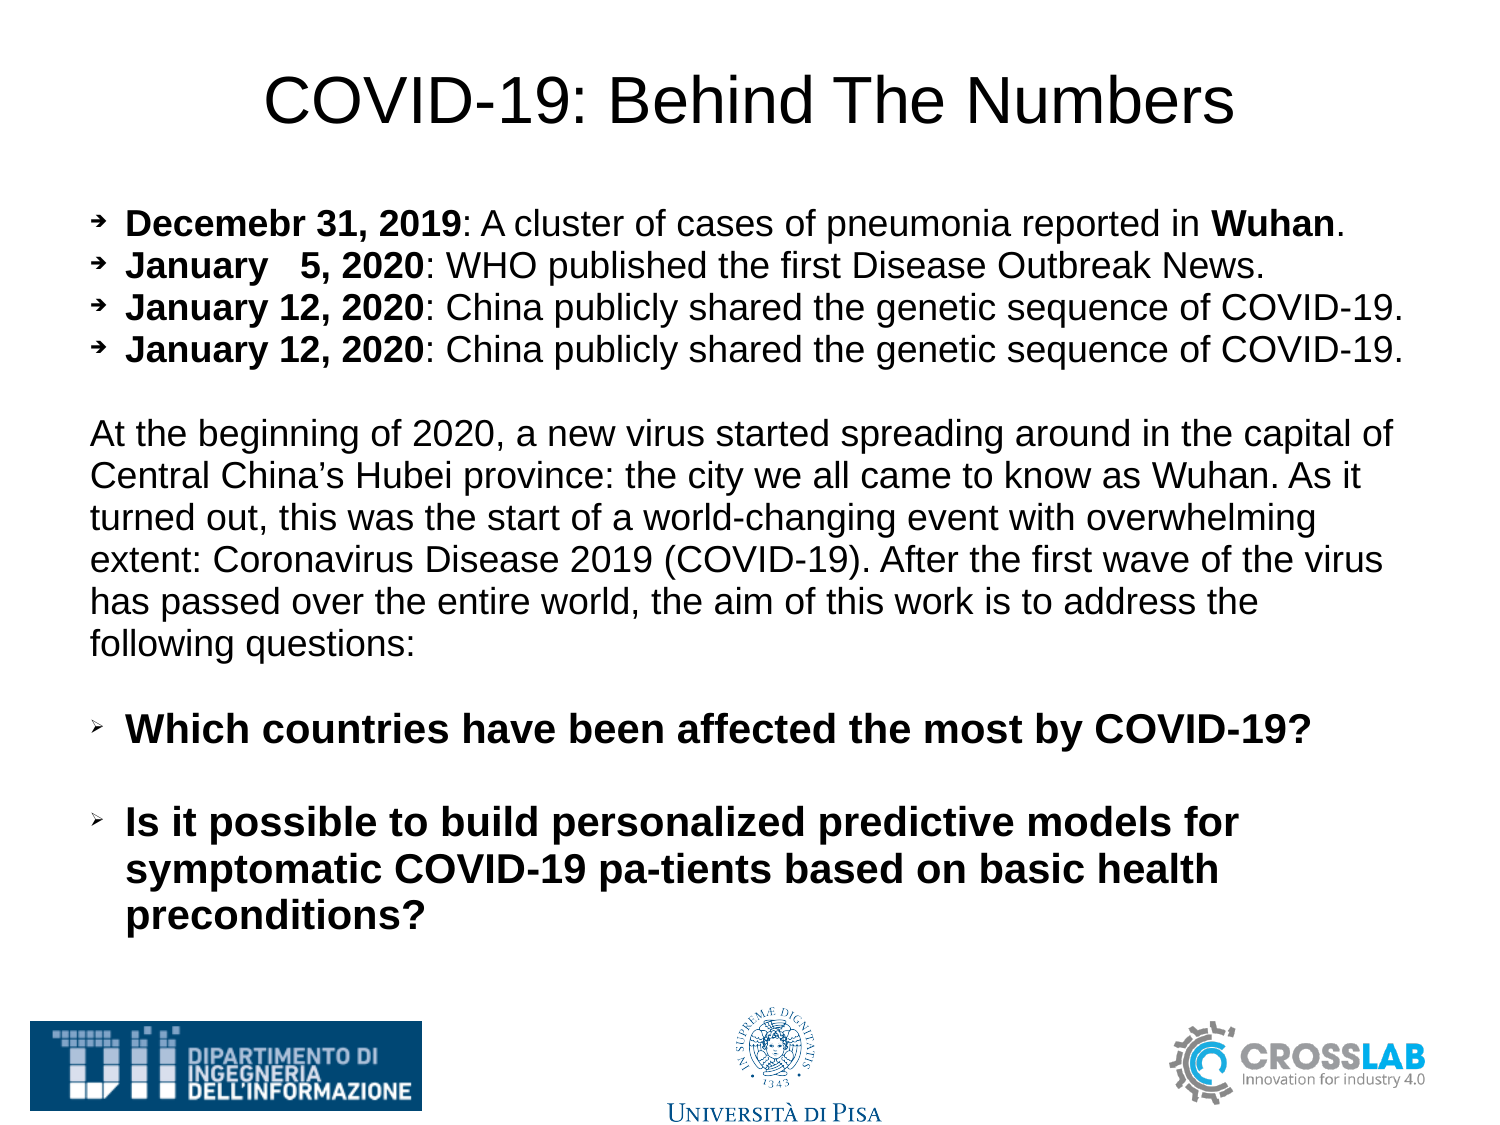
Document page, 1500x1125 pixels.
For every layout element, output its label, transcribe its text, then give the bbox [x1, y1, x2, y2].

picture [667, 1007, 882, 1122]
picture [30, 1021, 422, 1111]
text_box COVID-19: Behind The Numbers [0, 2, 1500, 190]
picture [1169, 1021, 1425, 1105]
text_box Decemebr 31, 2019: A cluster of cases of pneumonia reported in Wuhan. January 5, 2020: WHO published the first Disease Outbreak News. January 12, 2020: China publicly shared the genetic sequence of COVID-19. January 12, 2020: China publicly shared the genetic sequence of COVID-19. At the beginning of 2020, a new virus started spreading around in the capital of Central China’s Hubei province: the city we all came to know as Wuhan. As it turned out, this was the start of a world-changing event with overwhelming extent: Coronavirus Disease 2019 (COVID-19). After the first wave of the virus has passed over the entire world, the aim of this work is to address the following questions: Which countries have been affected the most by COVID-19? Is it possible to build personalized predictive models for symptomatic COVID-19 pa-tients based on basic health preconditions? [0, 195, 1500, 991]
